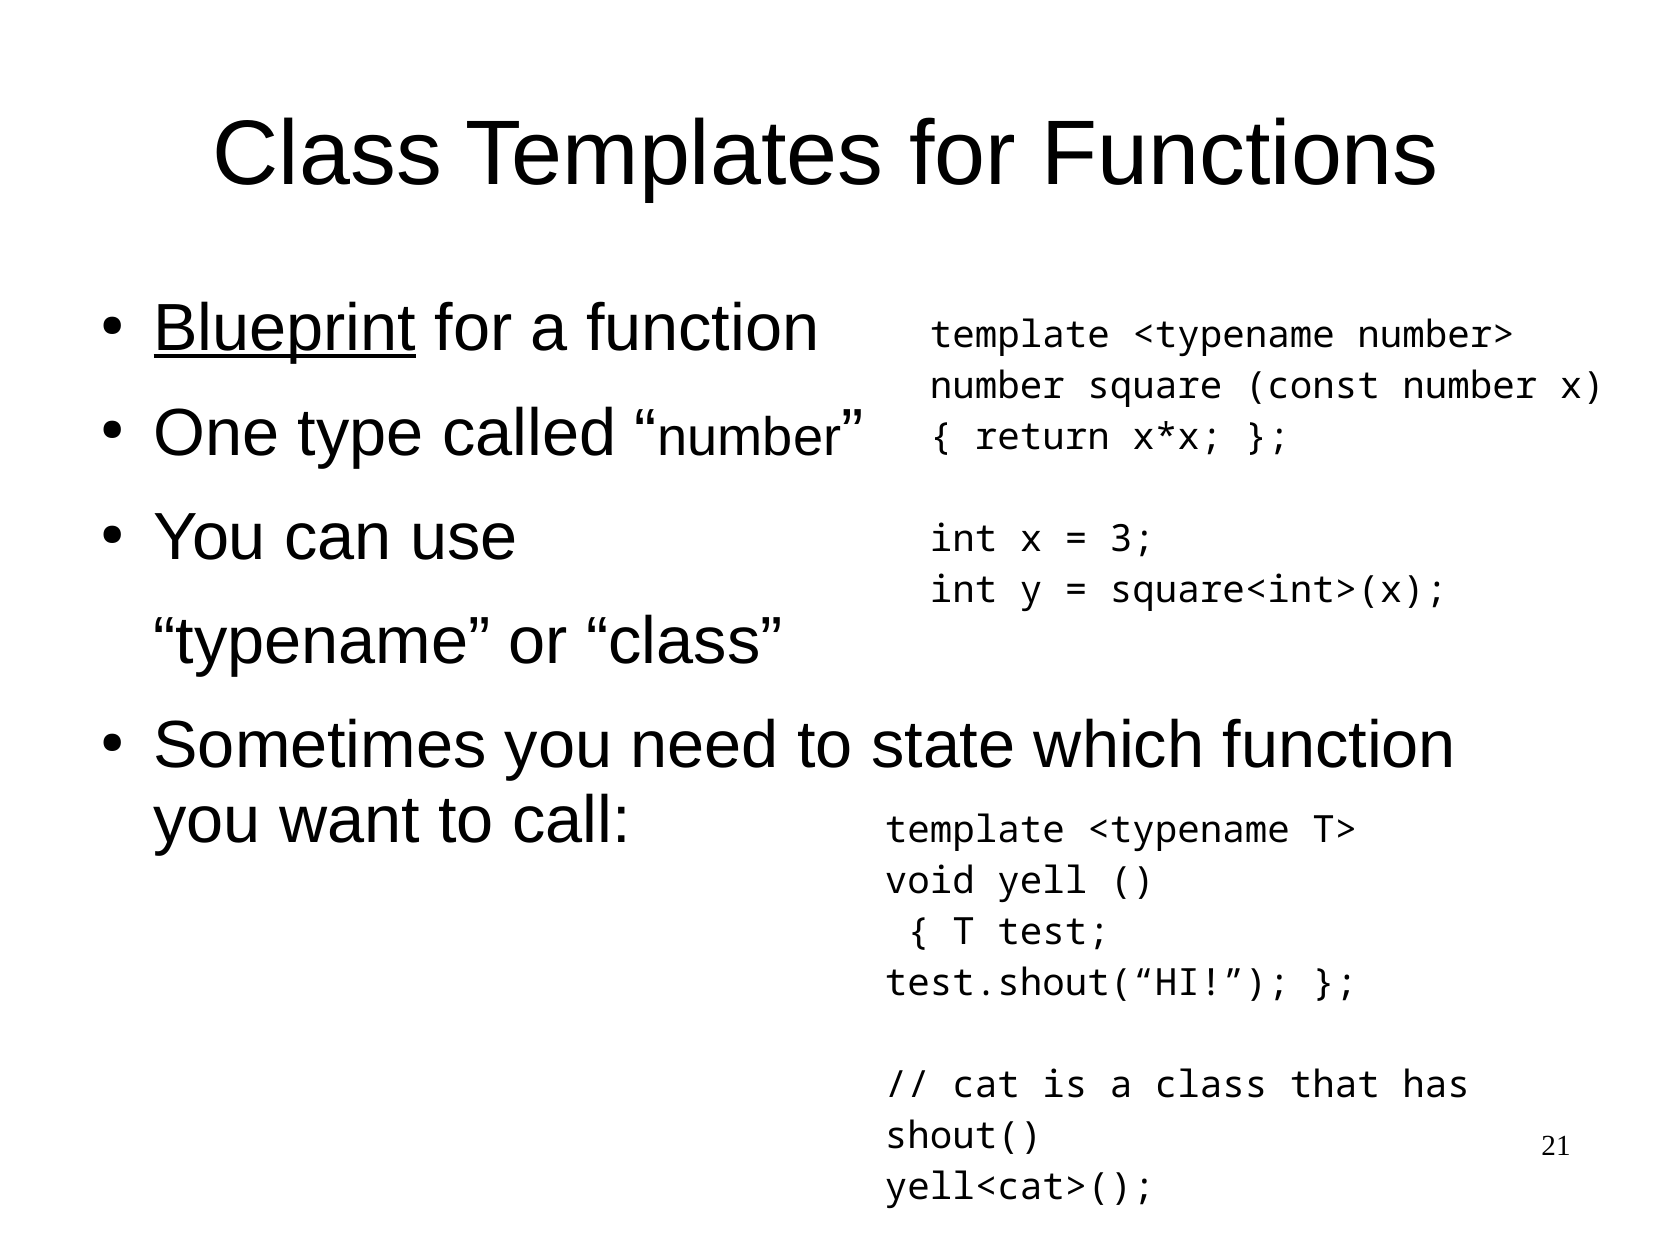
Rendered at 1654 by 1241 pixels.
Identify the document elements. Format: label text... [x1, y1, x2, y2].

text_box template <typename T> void yell () { T test; test.shout(“HI!”); }; // cat is a class that has shout() yell<cat>(); [870, 795, 1591, 1241]
text_box template <typename number> number square (const number x) { return x*x; }; int x = 3; int y = square<int>(x); [915, 300, 1636, 646]
list Blueprint for a function One type called “number” You can use “typename” or “class” Sometimes you need to state which function you want to call: [82, 290, 1538, 1010]
title Class Templates for Functions [82, 49, 1571, 257]
